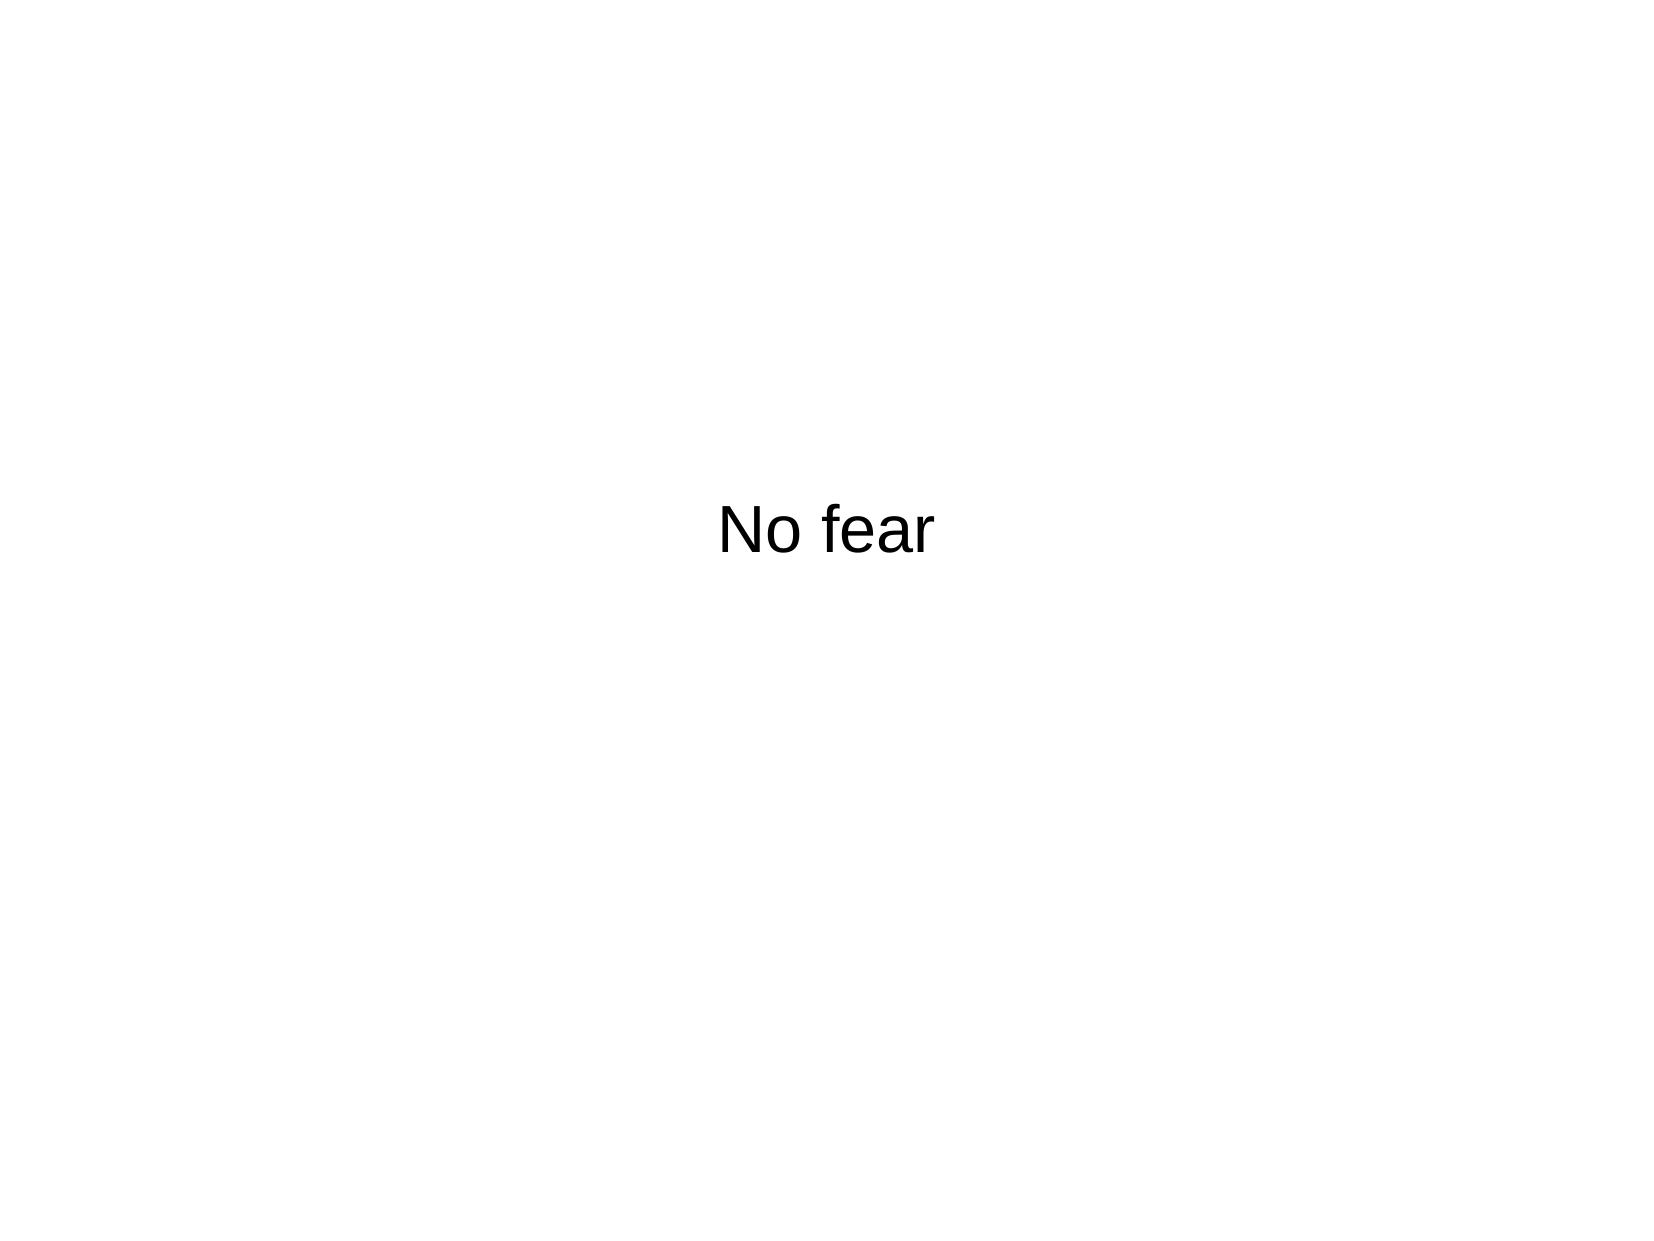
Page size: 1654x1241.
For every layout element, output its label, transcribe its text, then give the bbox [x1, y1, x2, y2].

subtitle No fear [82, 49, 1571, 1010]
